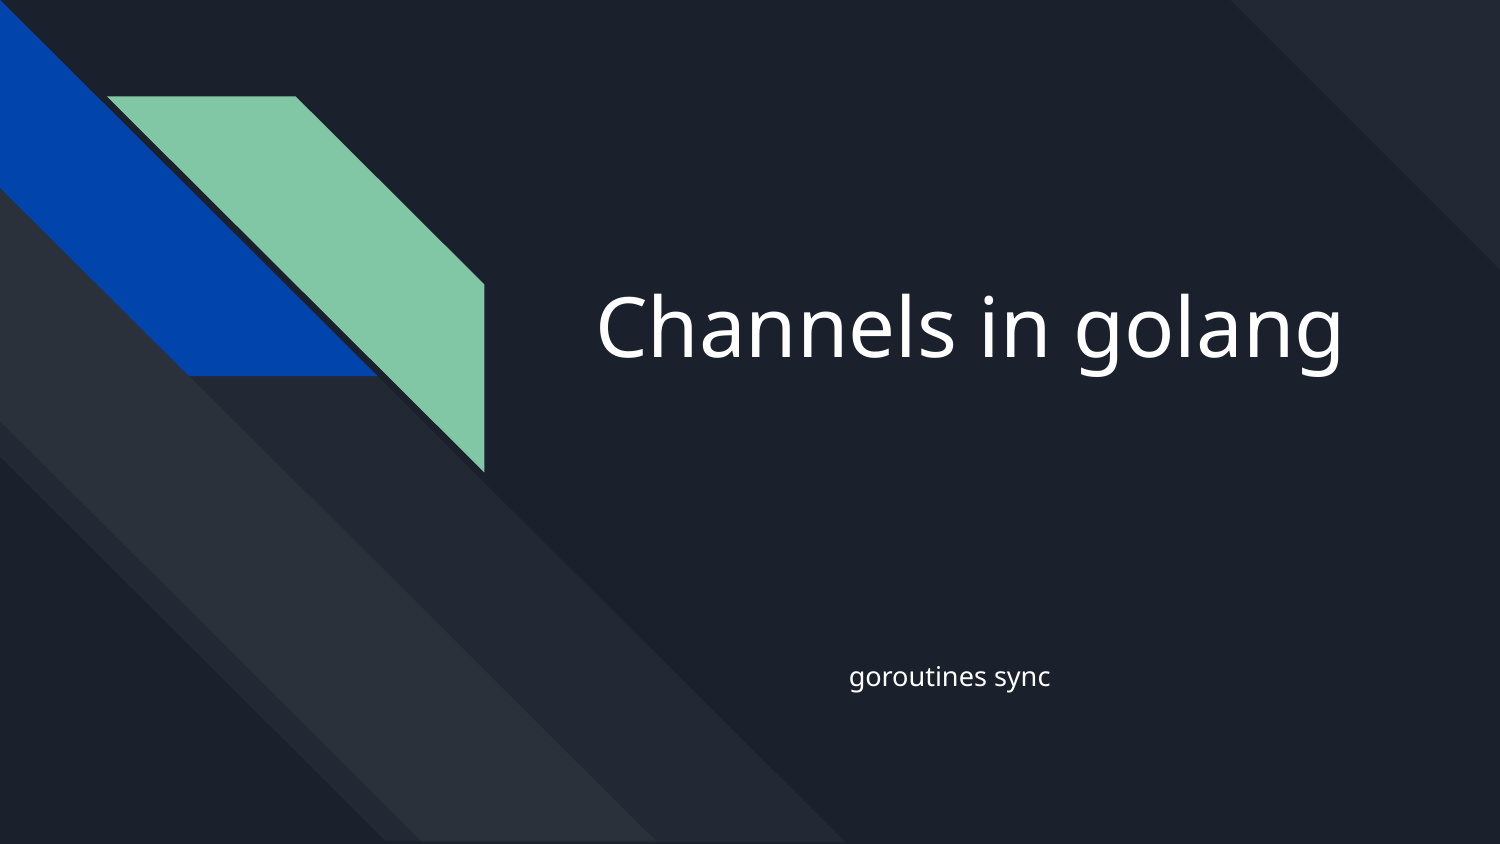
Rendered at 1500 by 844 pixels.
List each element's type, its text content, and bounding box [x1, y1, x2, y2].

subtitle goroutines sync [833, 643, 1404, 727]
title Channels in golang [580, 258, 1404, 518]
